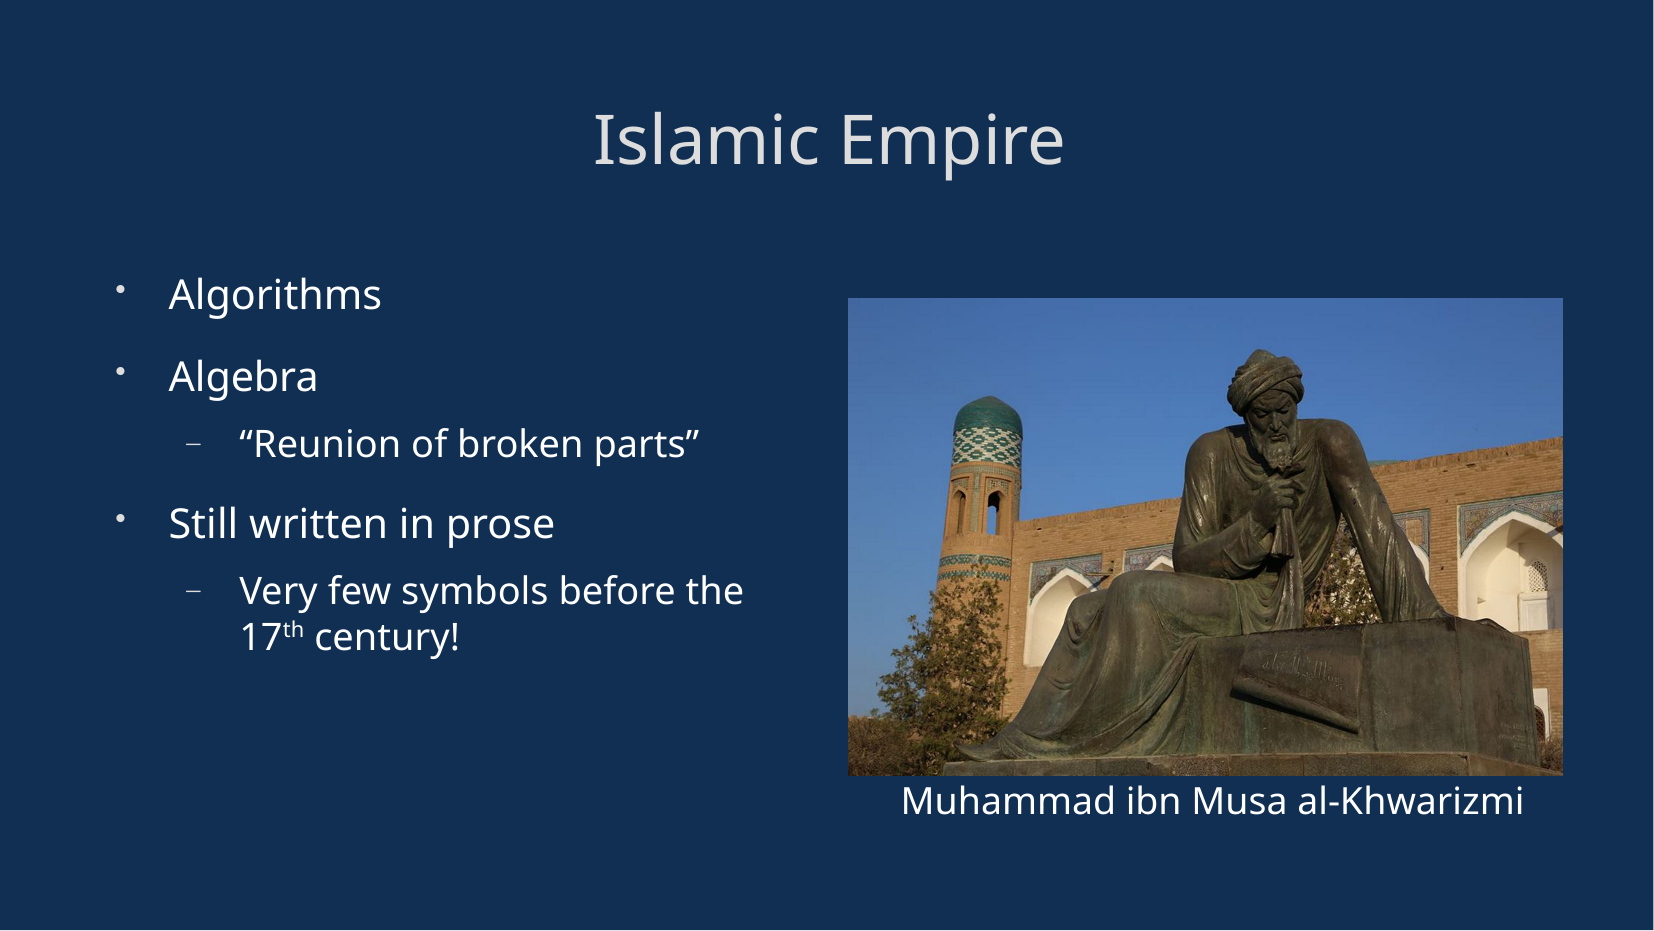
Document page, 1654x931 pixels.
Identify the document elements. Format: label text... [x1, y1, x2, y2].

text_box Muhammad ibn Musa al-Khwarizmi [885, 776, 1493, 827]
list Algorithms Algebra “Reunion of broken parts” Still written in prose Very few symbols before the 17th century! [97, 268, 813, 806]
title Islamic Empire [97, 56, 1563, 220]
picture [848, 298, 1563, 776]
